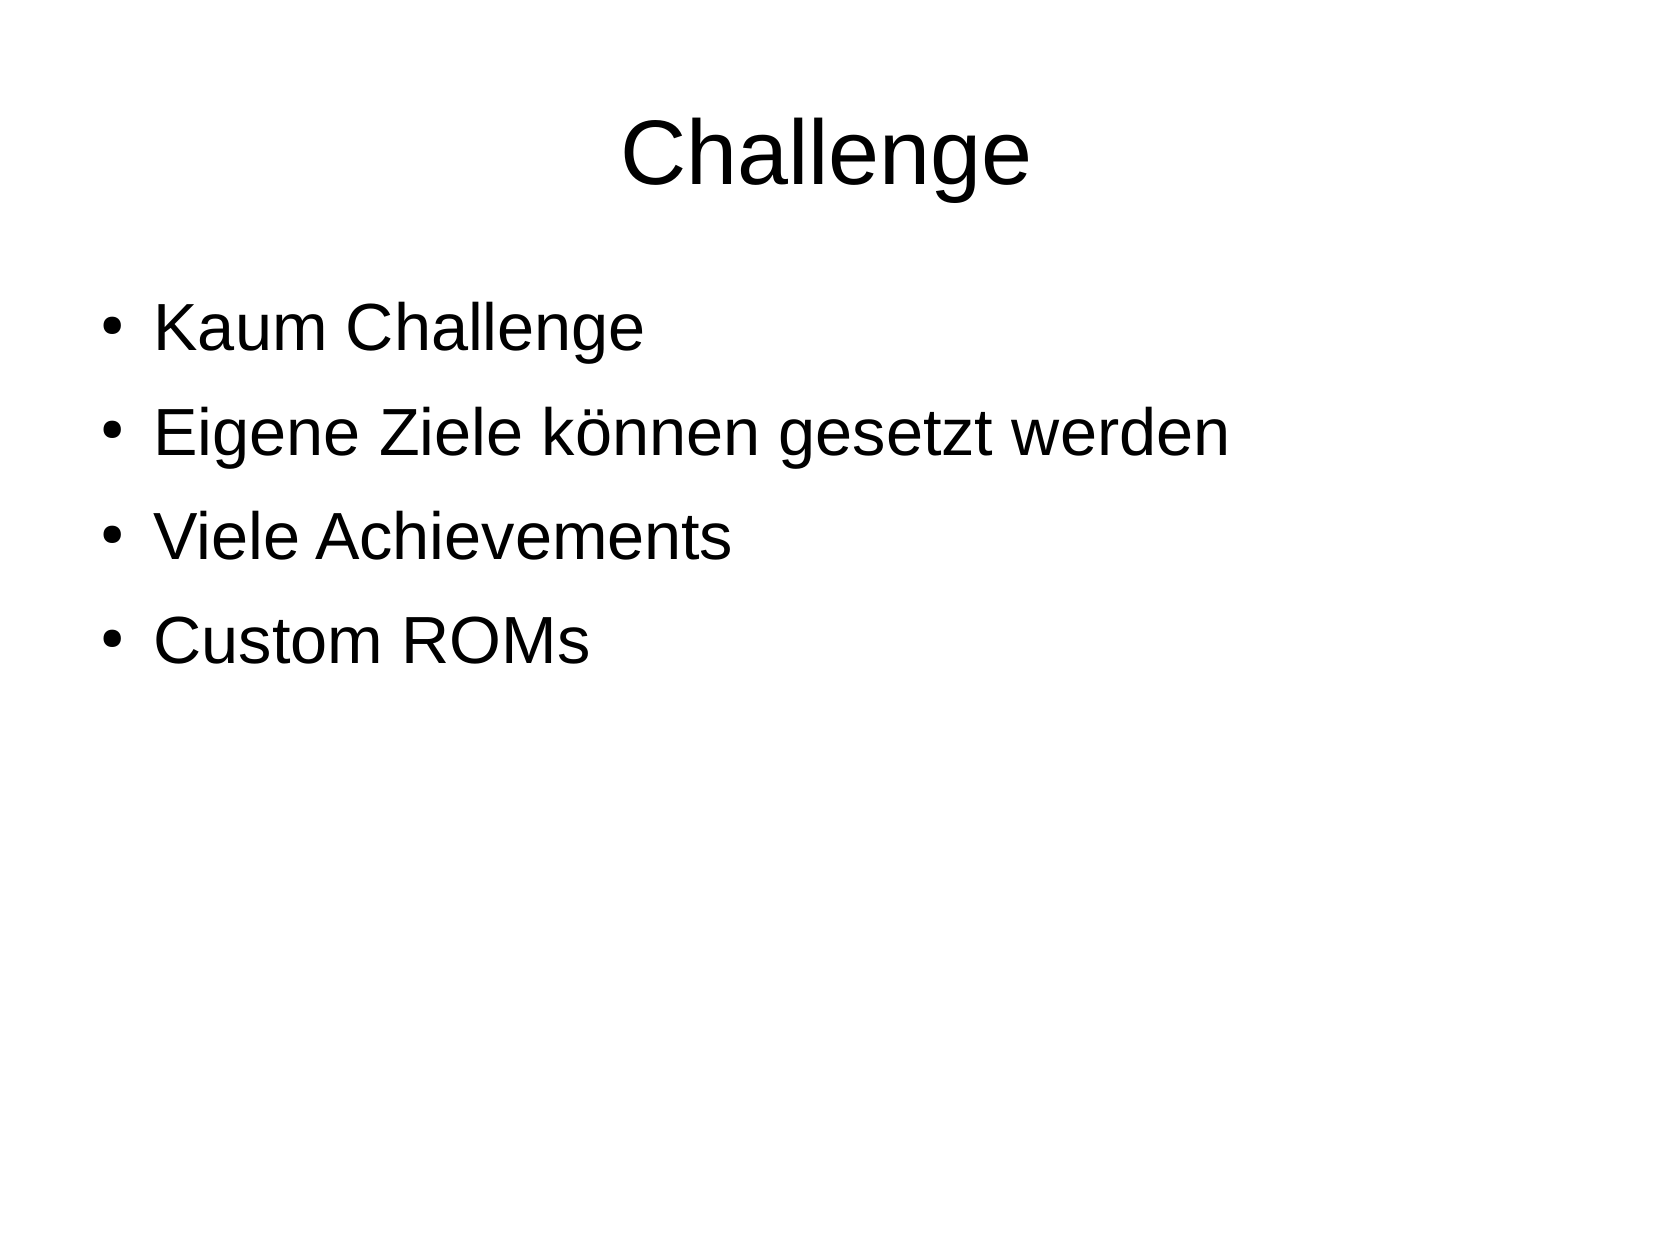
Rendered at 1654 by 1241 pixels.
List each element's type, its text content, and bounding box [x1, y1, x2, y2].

title Challenge [82, 49, 1571, 257]
list Kaum Challenge Eigene Ziele können gesetzt werden Viele Achievements Custom ROMs [82, 290, 1571, 1010]
